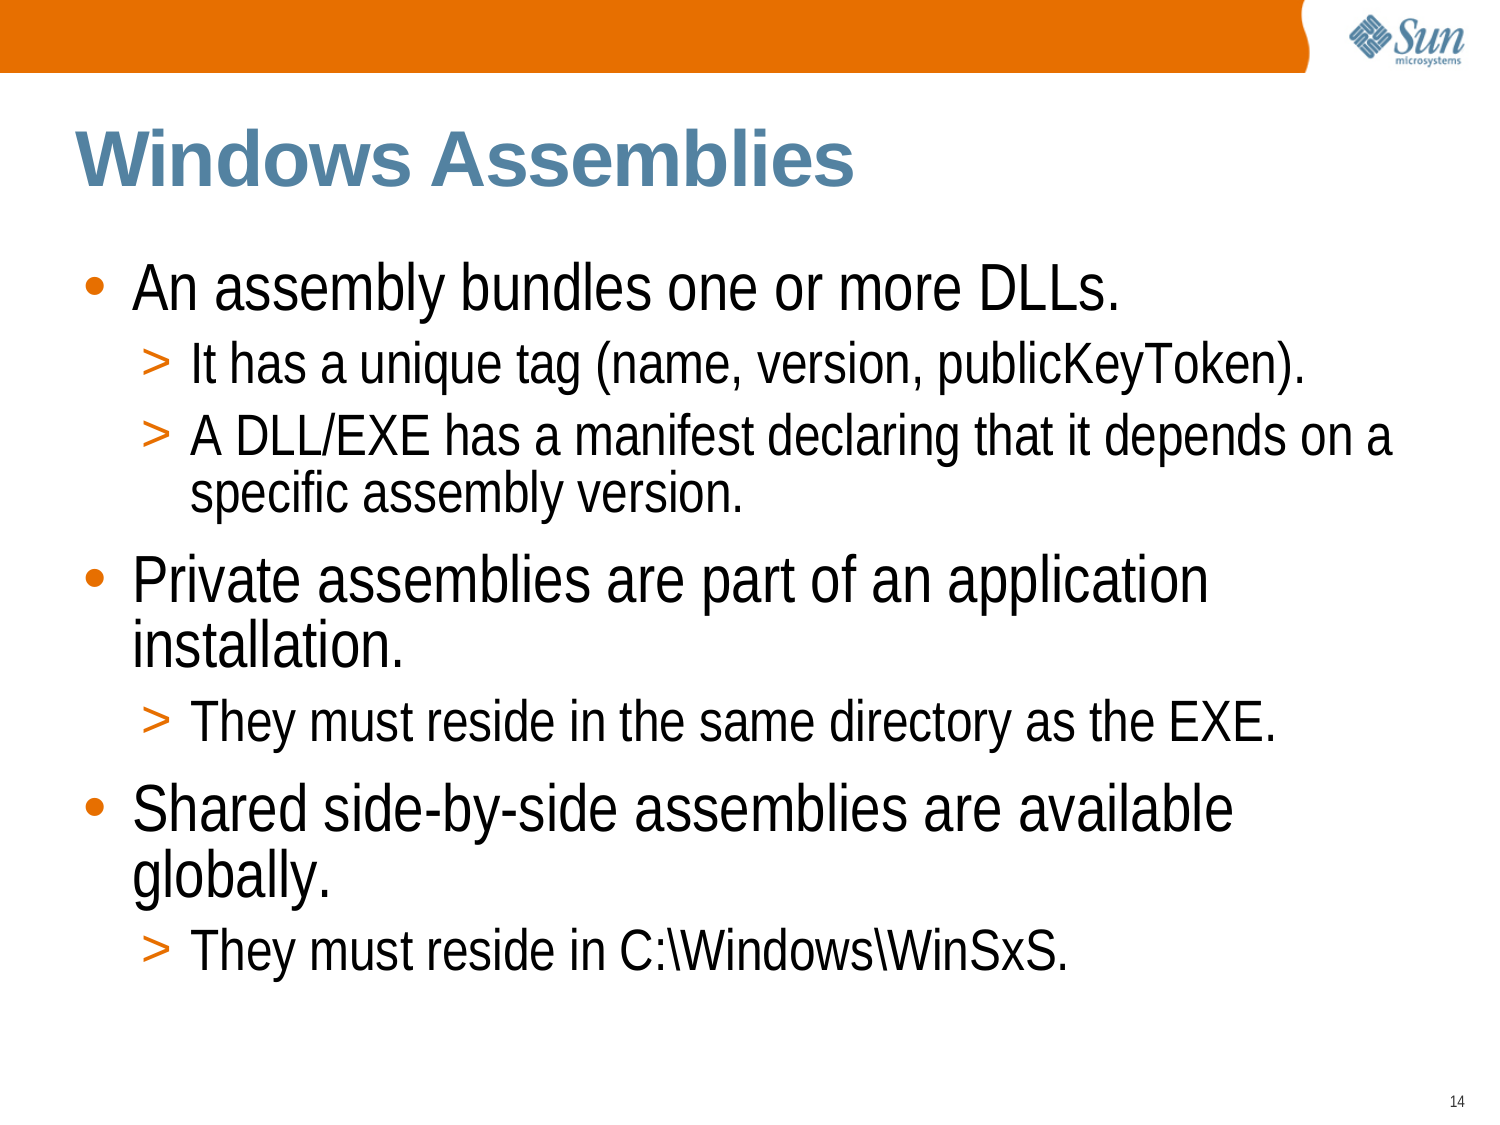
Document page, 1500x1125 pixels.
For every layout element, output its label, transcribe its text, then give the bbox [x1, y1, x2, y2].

title Windows Assemblies [75, 123, 1437, 227]
list An assembly bundles one or more DLLs. It has a unique tag (name, version, publicKeyToken). A DLL/EXE has a manifest declaring that it depends on a specific assembly version. Private assemblies are part of an application installation. They must reside in the same directory as the EXE. Shared side-by-side assemblies are available globally. They must reside in C:\Windows\WinSxS. [64, 258, 1401, 1062]
picture [0, 0, 1500, 73]
